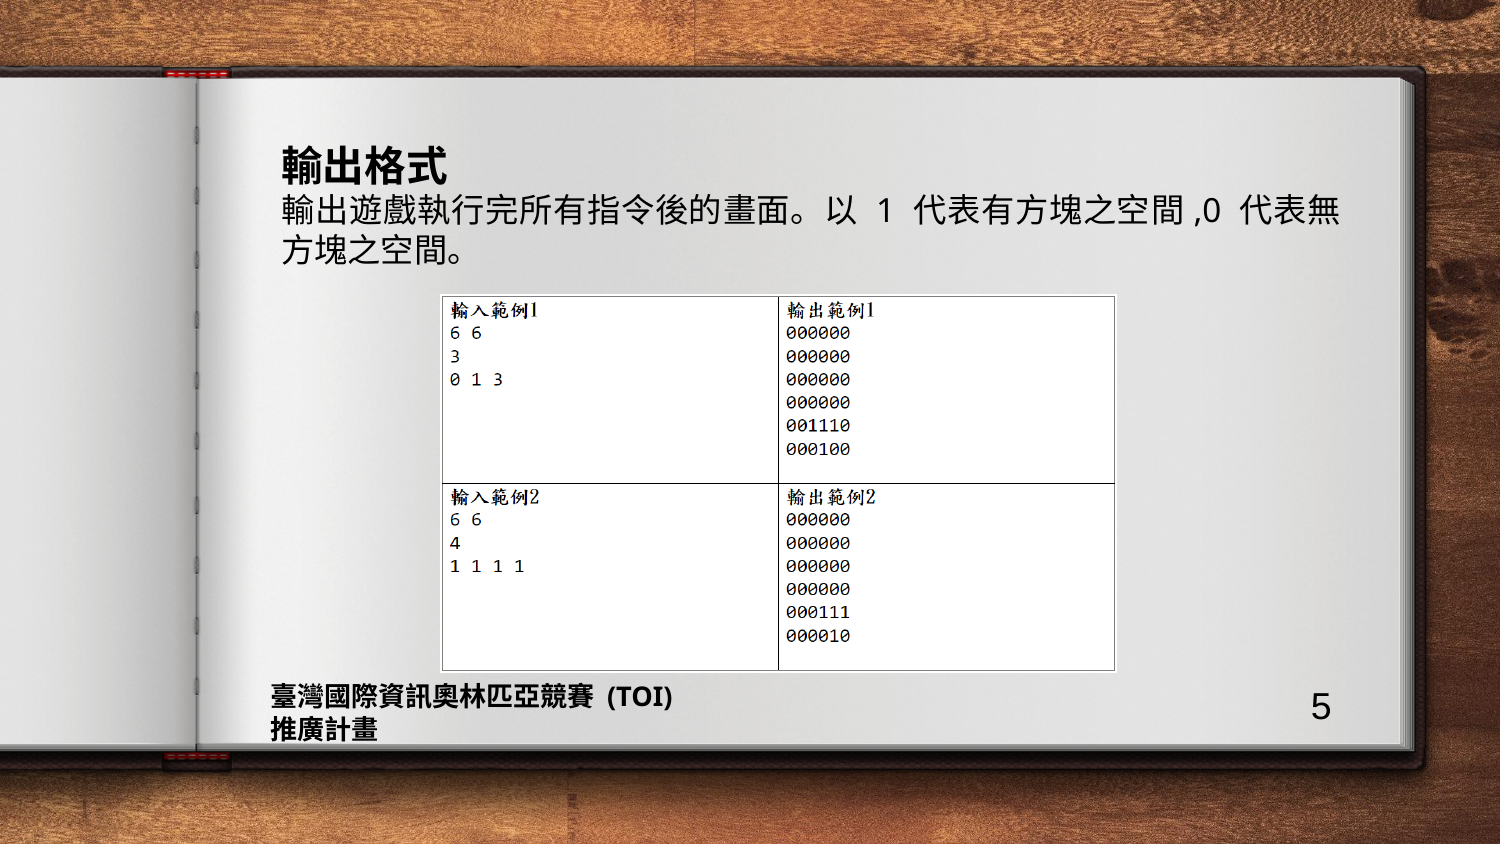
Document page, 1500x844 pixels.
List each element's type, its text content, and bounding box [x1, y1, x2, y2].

text_box 輸出格式 輸出遊戲執行完所有指令後的畫面。以 1 代表有方塊之空間,0 代表無方塊之空間。 [266, 132, 1356, 634]
picture [0, 0, 1500, 844]
text_box <number> [1295, 672, 1386, 737]
